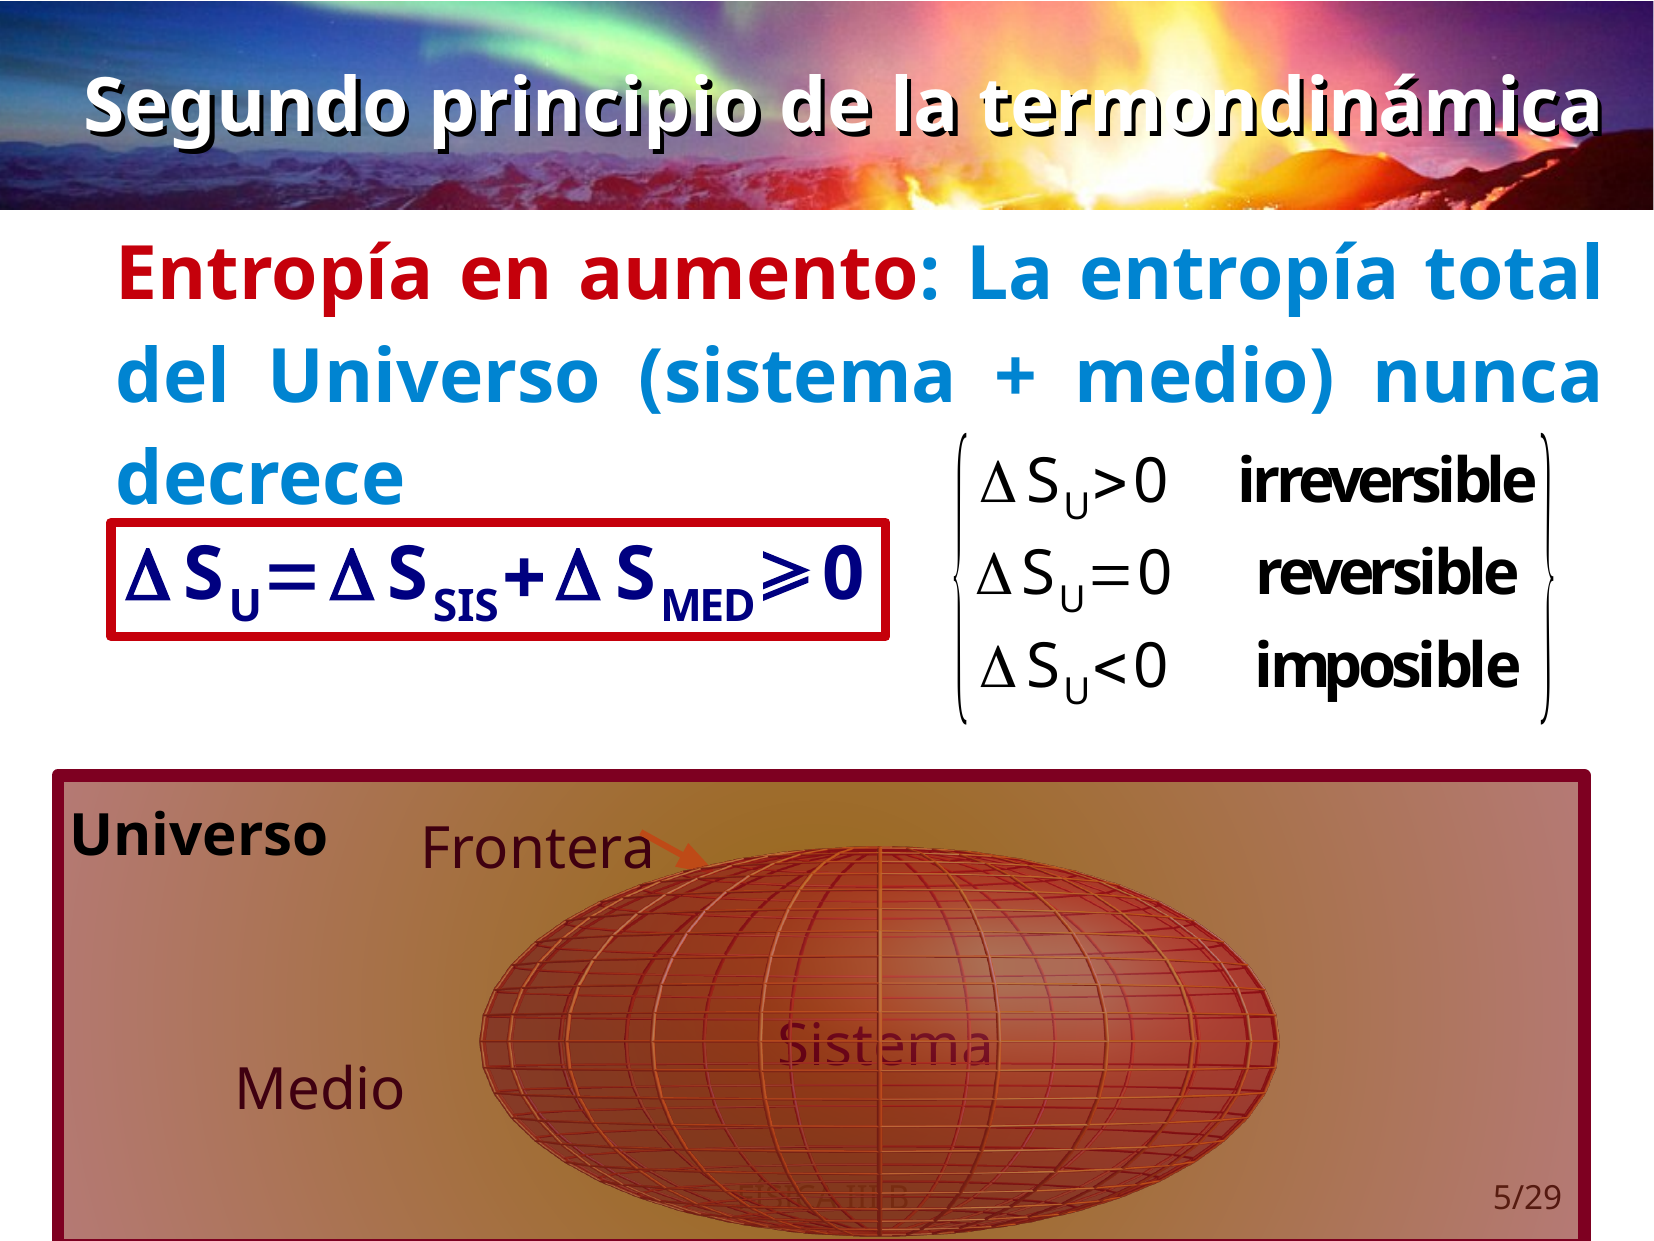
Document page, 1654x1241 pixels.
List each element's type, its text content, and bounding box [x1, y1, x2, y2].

chart [115, 527, 881, 632]
chart [943, 429, 1569, 727]
text_box [53, 774, 1585, 1241]
title Segundo principio de la termondinámica [45, 15, 1606, 191]
picture [0, 1, 1654, 210]
list Entropía en aumento: La entropía total del Universo (sistema + medio) nunca decrece [45, 219, 1606, 649]
text_box Universo [54, 786, 308, 873]
